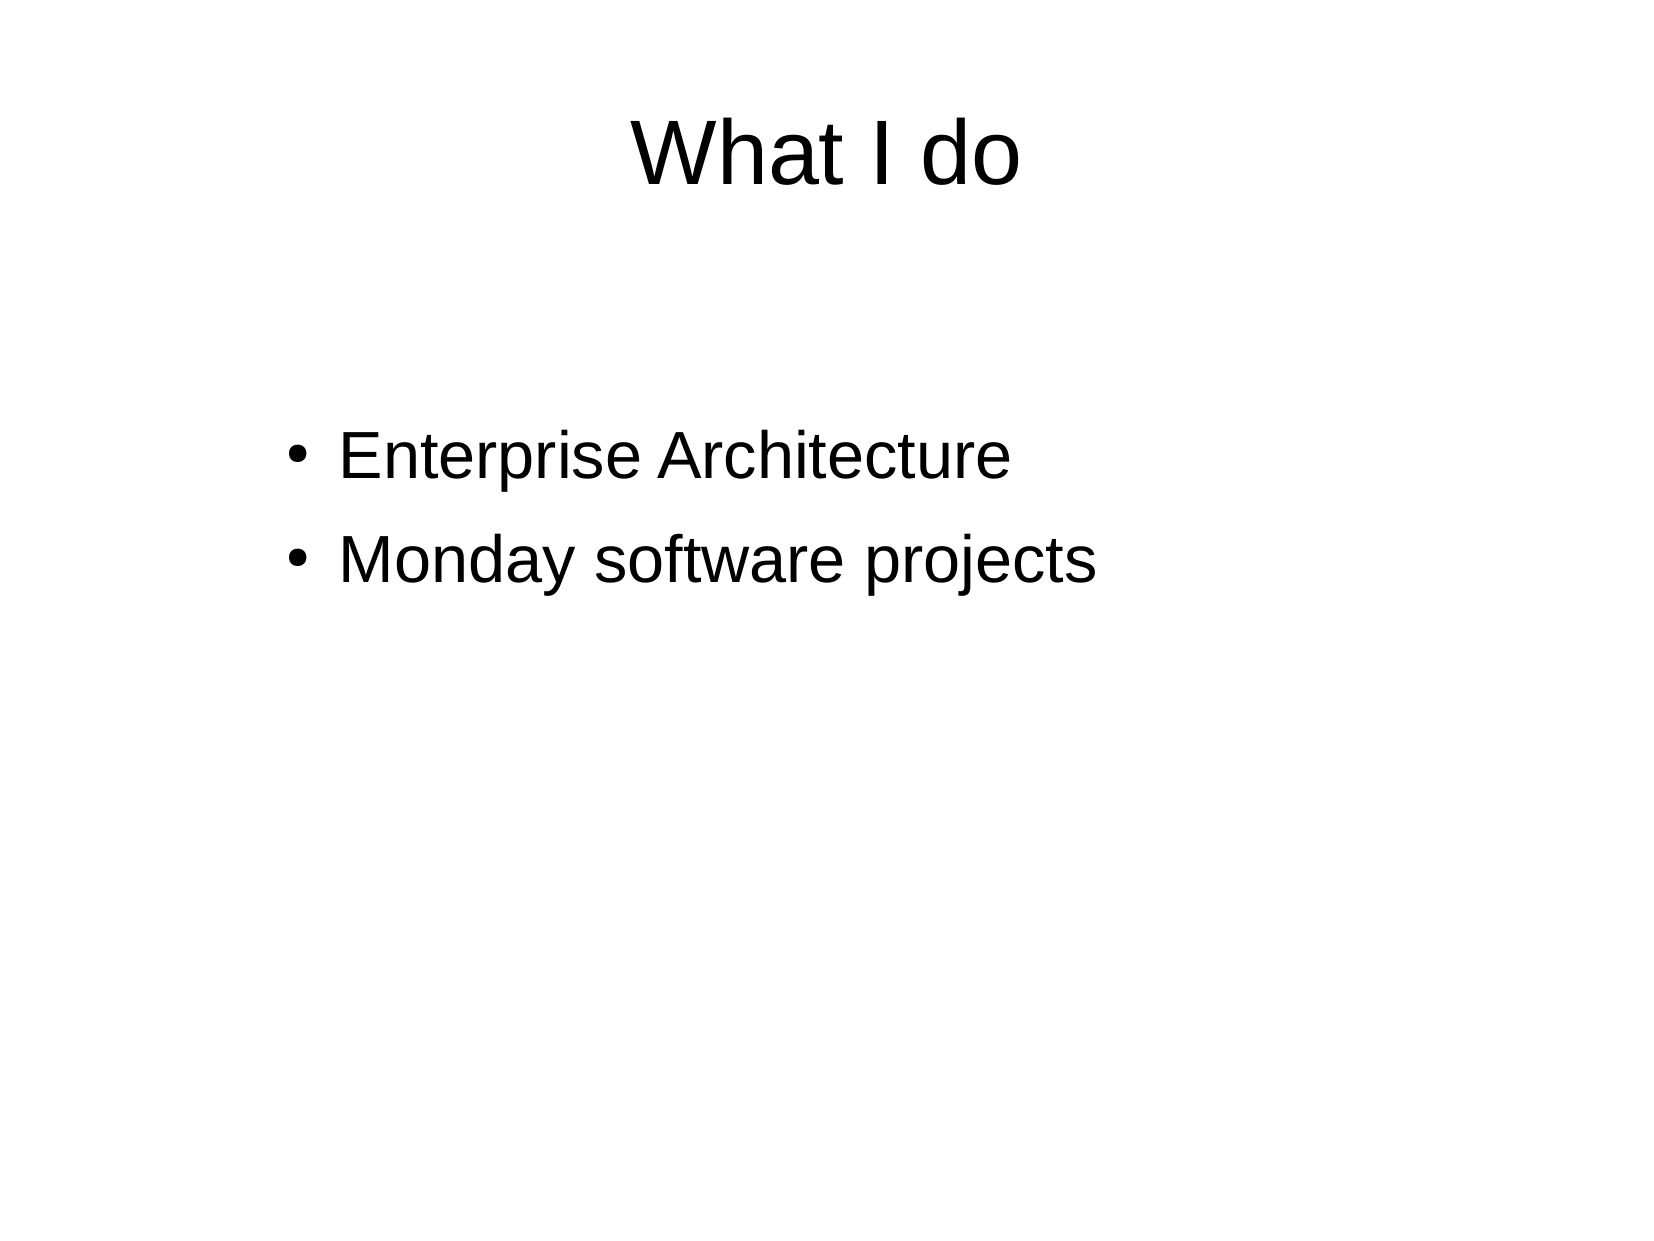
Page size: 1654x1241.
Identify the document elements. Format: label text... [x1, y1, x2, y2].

title What I do [82, 49, 1571, 257]
list Enterprise Architecture Monday software projects [268, 417, 1386, 823]
